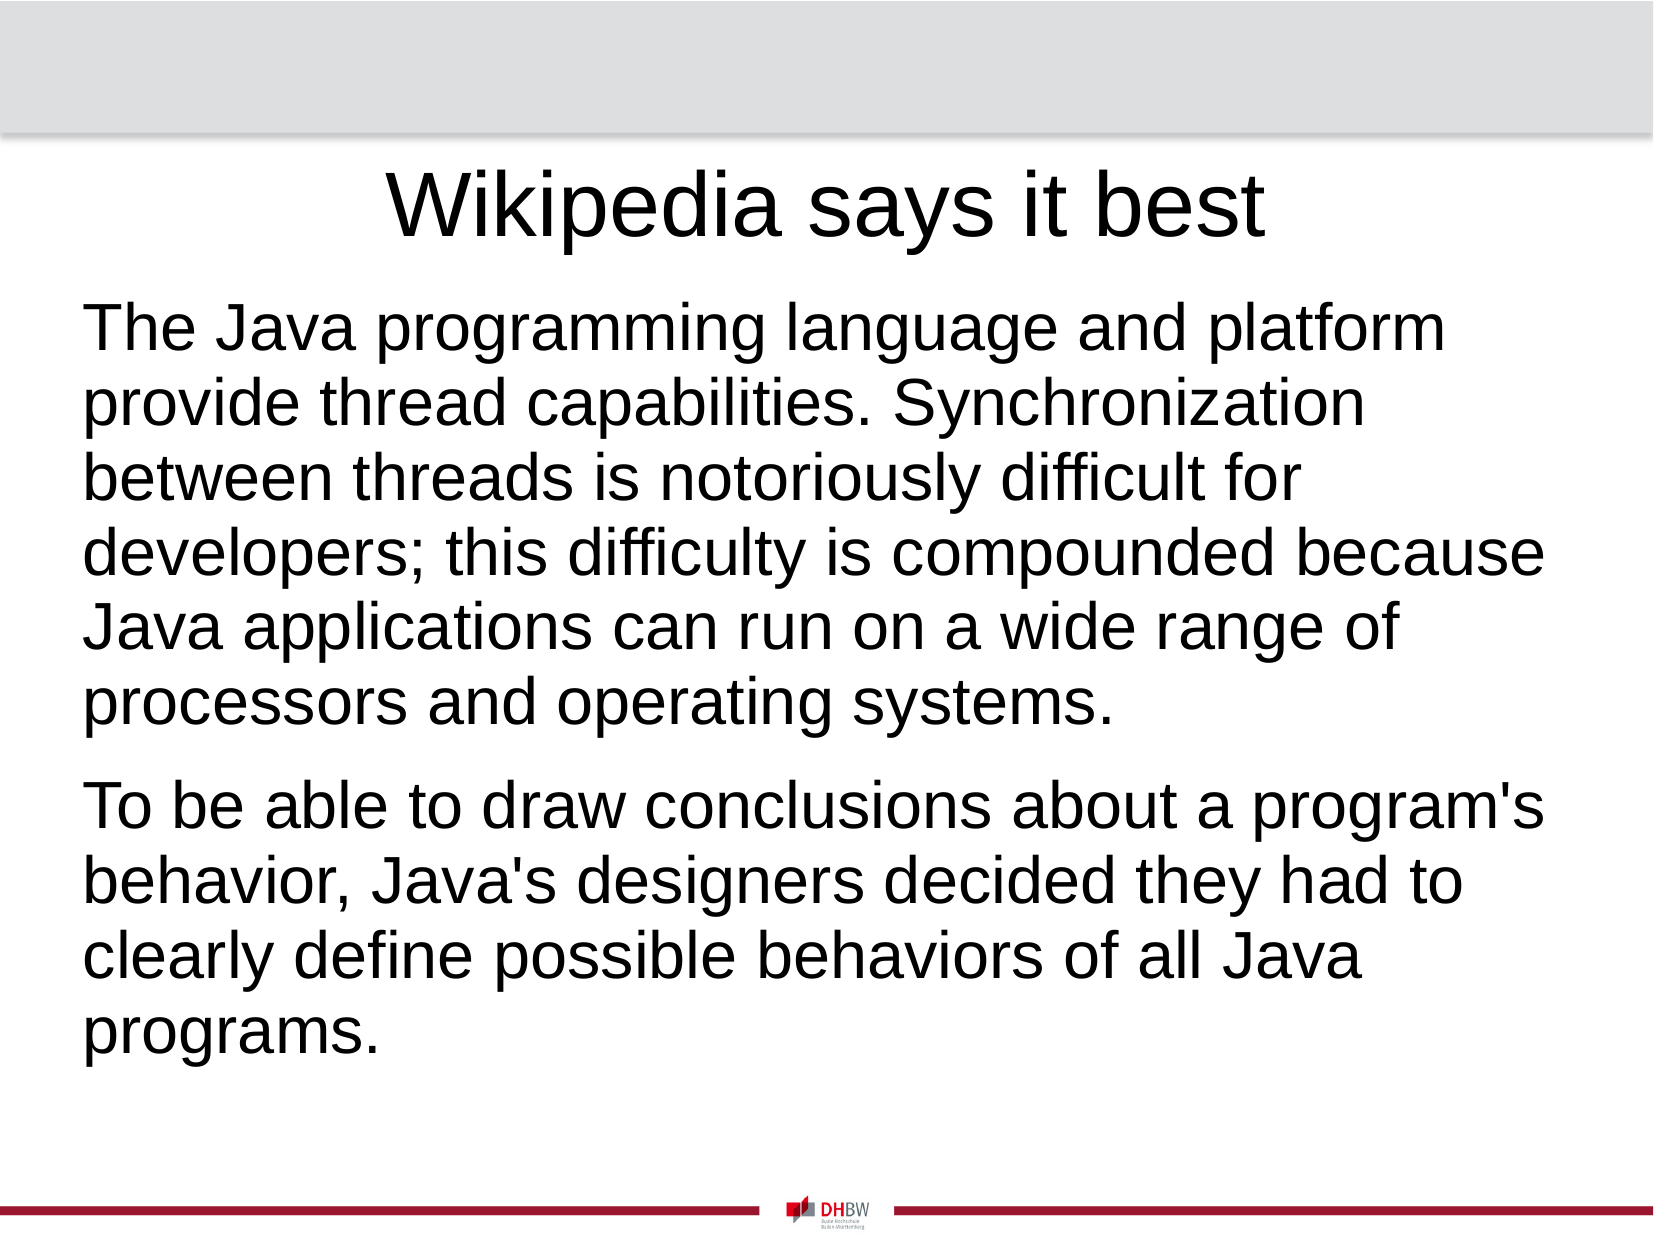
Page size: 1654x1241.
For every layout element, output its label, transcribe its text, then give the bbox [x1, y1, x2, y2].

list The Java programming language and platform provide thread capabilities. Synchronization between threads is notoriously difficult for developers; this difficulty is compounded because Java applications can run on a wide range of processors and operating systems. To be able to draw conclusions about a program's behavior, Java's designers decided they had to clearly define possible behaviors of all Java programs. [82, 290, 1571, 1068]
title Wikipedia says it best [82, 49, 1571, 257]
picture [0, 1, 1654, 1237]
